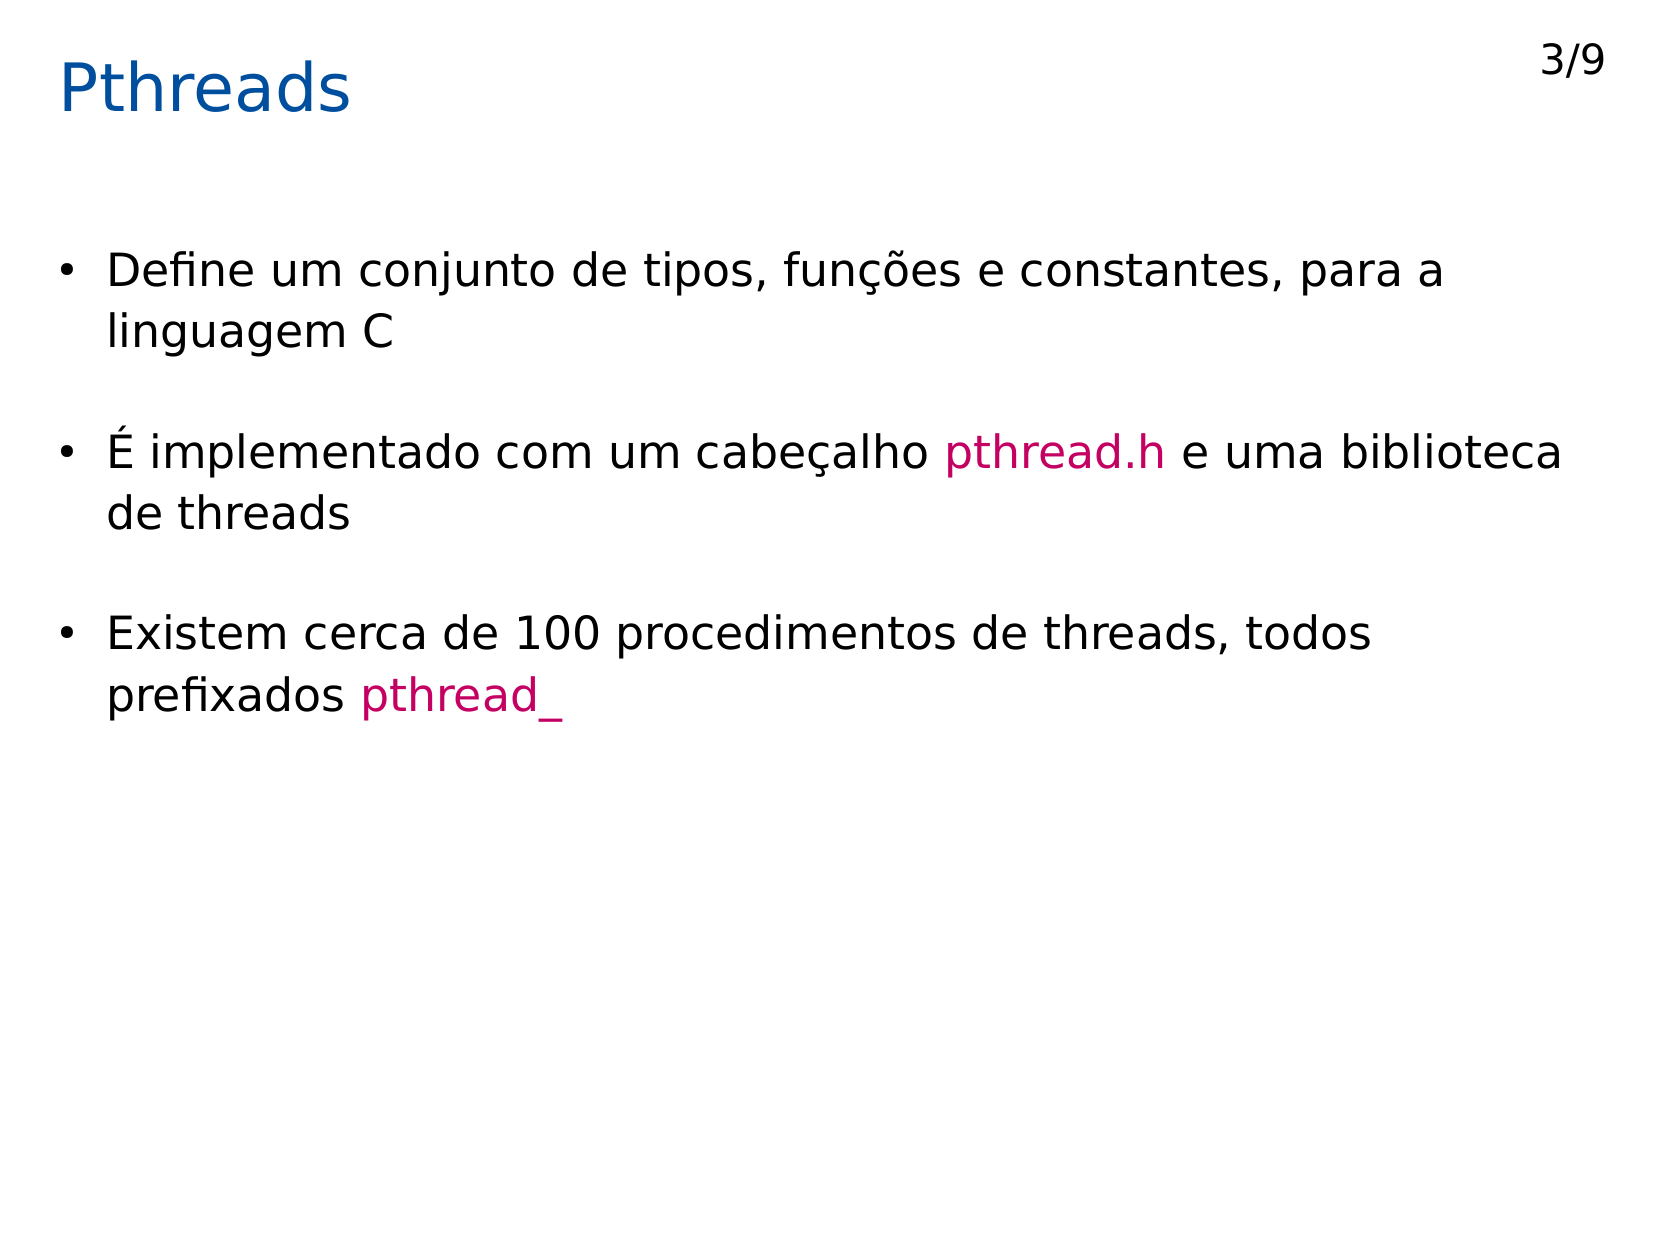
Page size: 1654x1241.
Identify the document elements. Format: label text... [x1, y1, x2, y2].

list Define um conjunto de tipos, funções e constantes, para a linguagem C É implementado com um cabeçalho pthread.h e uma biblioteca de threads Existem cerca de 100 procedimentos de threads, todos prefixados pthread_ [59, 236, 1595, 1211]
title Pthreads [59, 29, 1506, 148]
